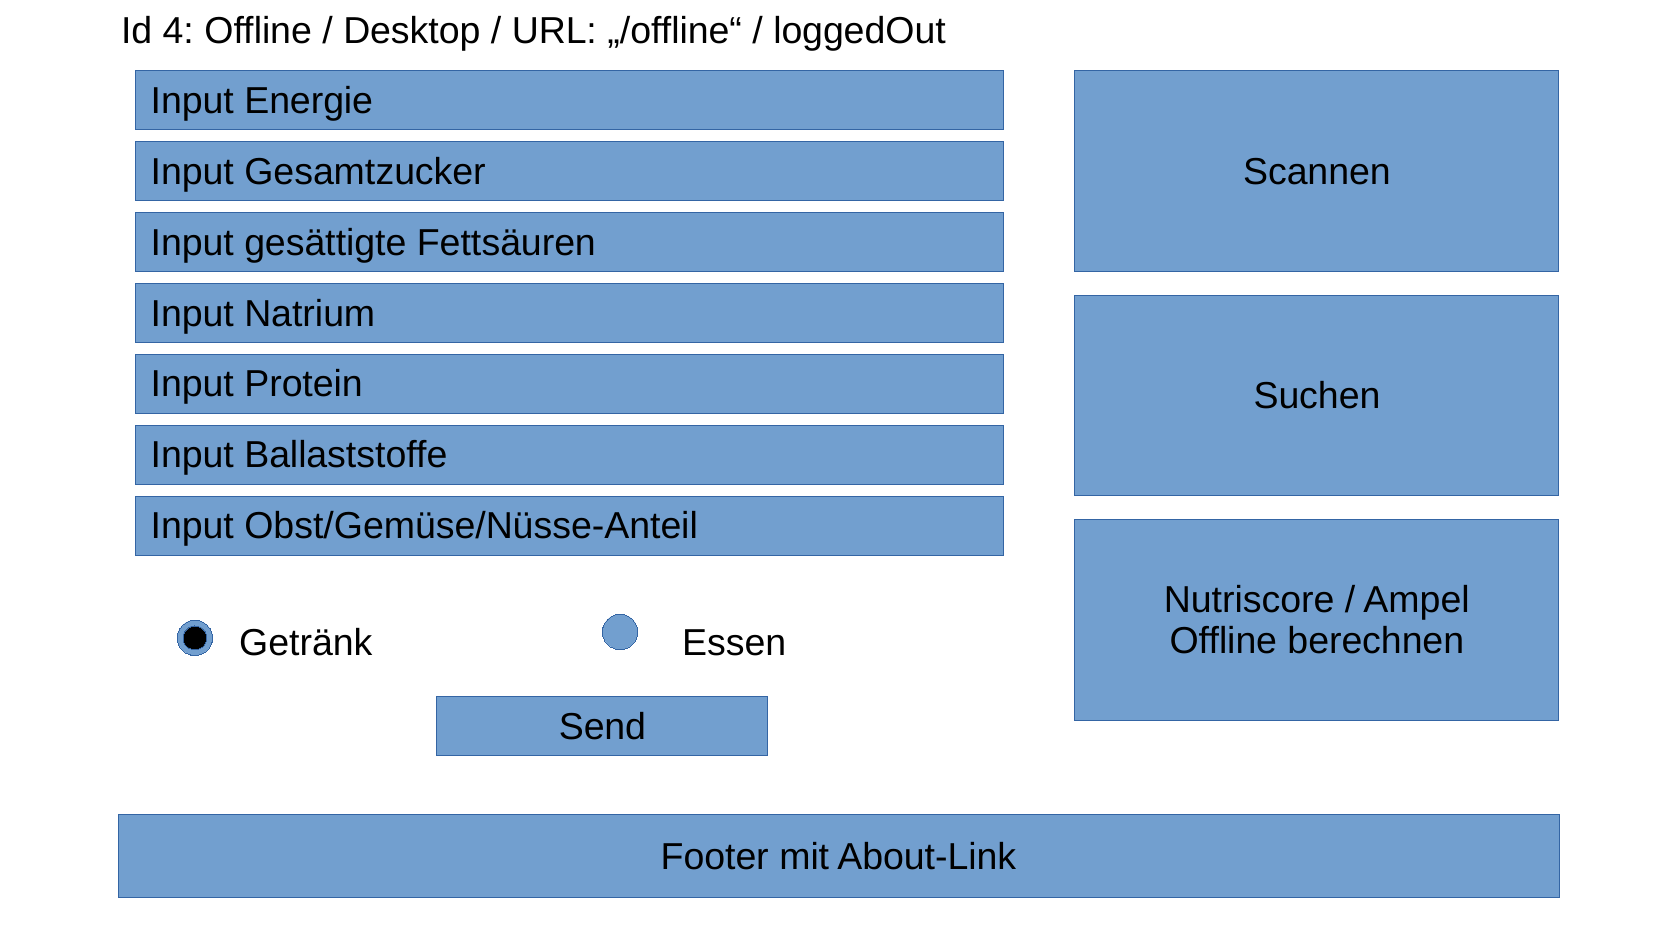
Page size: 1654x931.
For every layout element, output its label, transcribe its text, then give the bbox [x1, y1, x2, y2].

text_box Id 4: Offline / Desktop / URL: „/offline“ / loggedOut [106, 2, 1560, 95]
text_box Input Natrium [135, 283, 1004, 343]
text_box [602, 614, 638, 650]
text_box Getränk [224, 614, 485, 748]
text_box Footer mit About-Link [118, 814, 1560, 898]
text_box Input gesättigte Fettsäuren [135, 212, 1004, 272]
text_box [177, 620, 213, 656]
text_box Send [436, 696, 768, 756]
text_box Scannen [1074, 95, 1559, 272]
text_box Input Ballaststoffe [135, 425, 1004, 485]
text_box Input Protein [135, 354, 1004, 414]
text_box Suchen [1074, 295, 1559, 496]
text_box Input Obst/Gemüse/Nüsse-Anteil [135, 496, 1004, 556]
text_box Input Gesamtzucker [135, 141, 1004, 201]
text_box Nutriscore / Ampel Offline berechnen [1074, 519, 1559, 721]
text_box Essen [667, 614, 928, 706]
text_box Input Energie [135, 70, 1004, 130]
